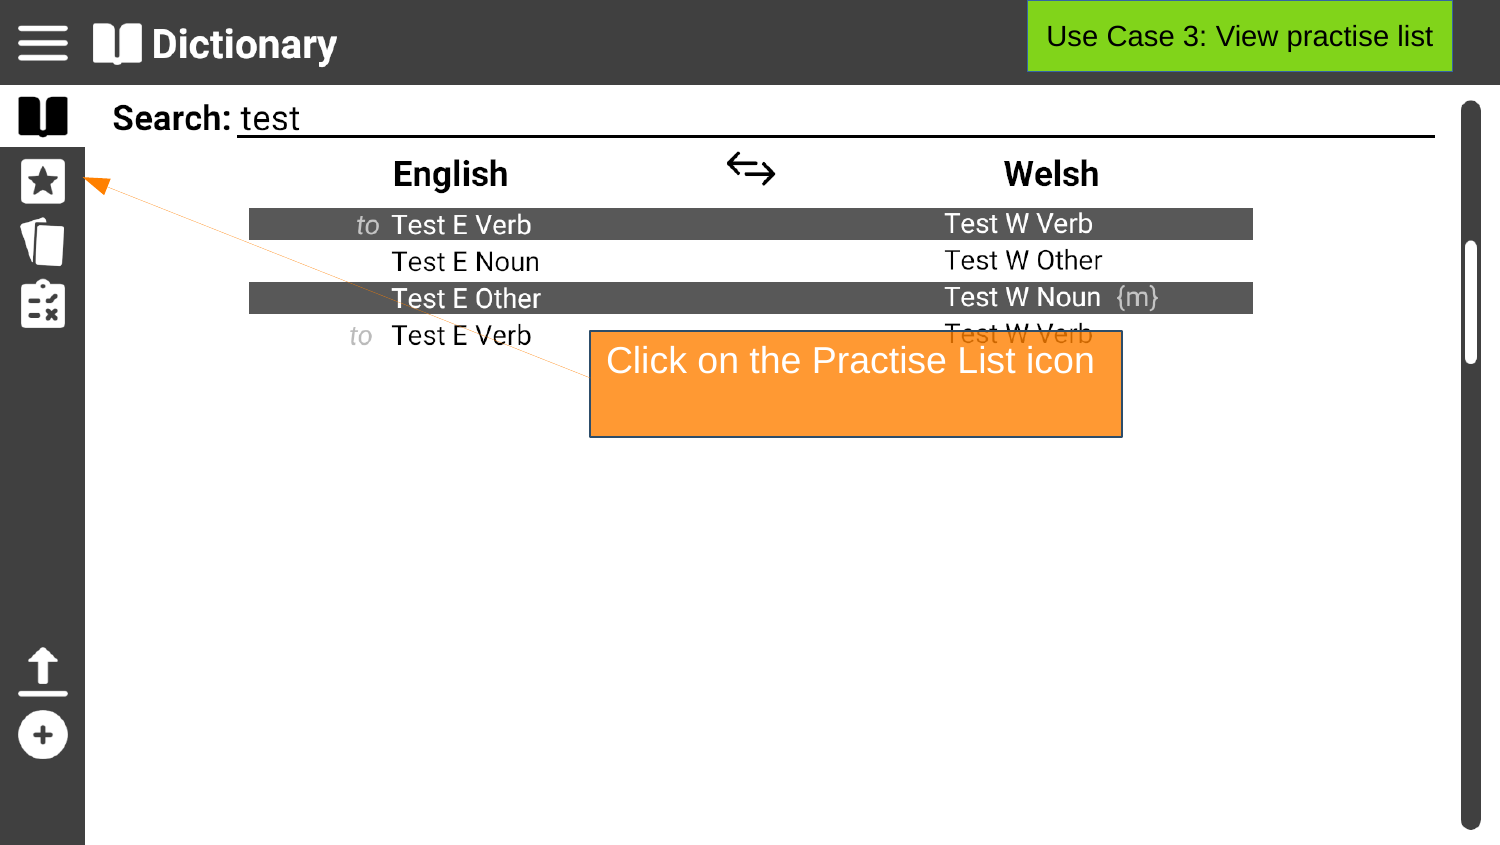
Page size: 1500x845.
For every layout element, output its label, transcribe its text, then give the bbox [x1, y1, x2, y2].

picture [0, 0, 1500, 845]
text_box Use Case 3: View practise list [1027, 0, 1453, 72]
text_box Click on the Practise List icon [590, 330, 1123, 438]
